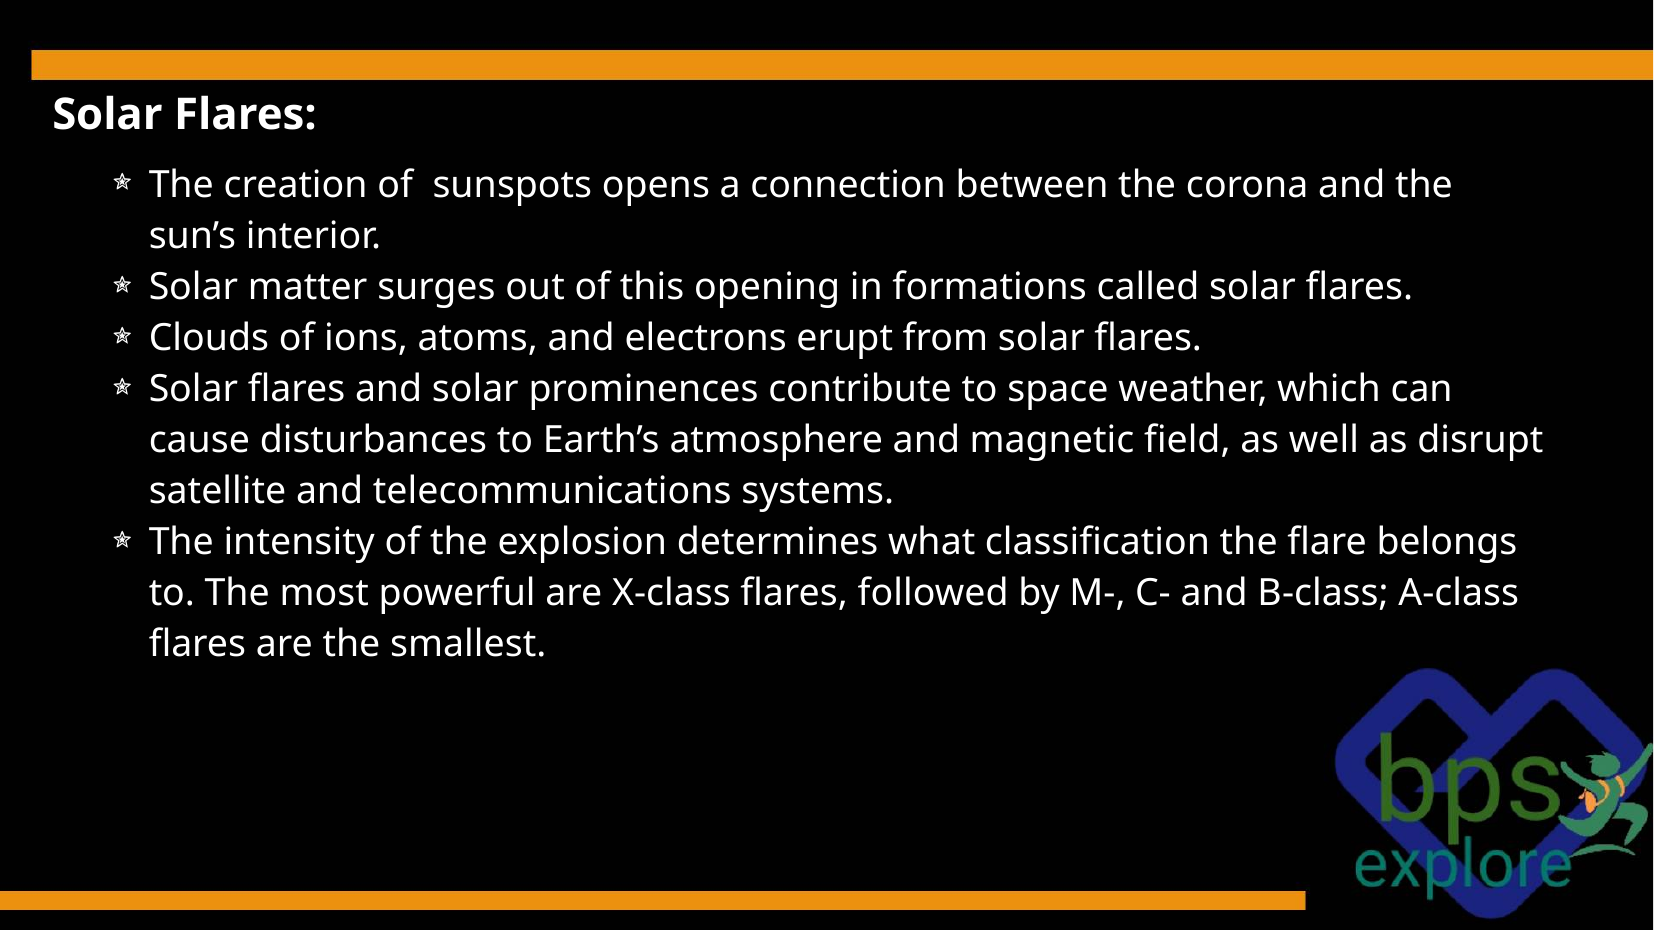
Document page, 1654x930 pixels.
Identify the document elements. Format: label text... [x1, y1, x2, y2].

text_box Solar Flares: [37, 75, 376, 151]
text_box The creation of sunspots opens a connection between the corona and the sun’s interior. Solar matter surges out of this opening in formations called solar flares. Clouds of ions, atoms, and electrons erupt from solar flares. Solar flares and solar prominences contribute to space weather, which can cause disturbances to Earth’s atmosphere and magnetic field, as well as disrupt satellite and telecommunications systems. The intensity of the explosion determines what classification the flare belongs to. The most powerful are X-class flares, followed by M-, C- and B-class; A-class flares are the smallest. [98, 150, 1562, 863]
picture [0, 0, 1654, 930]
